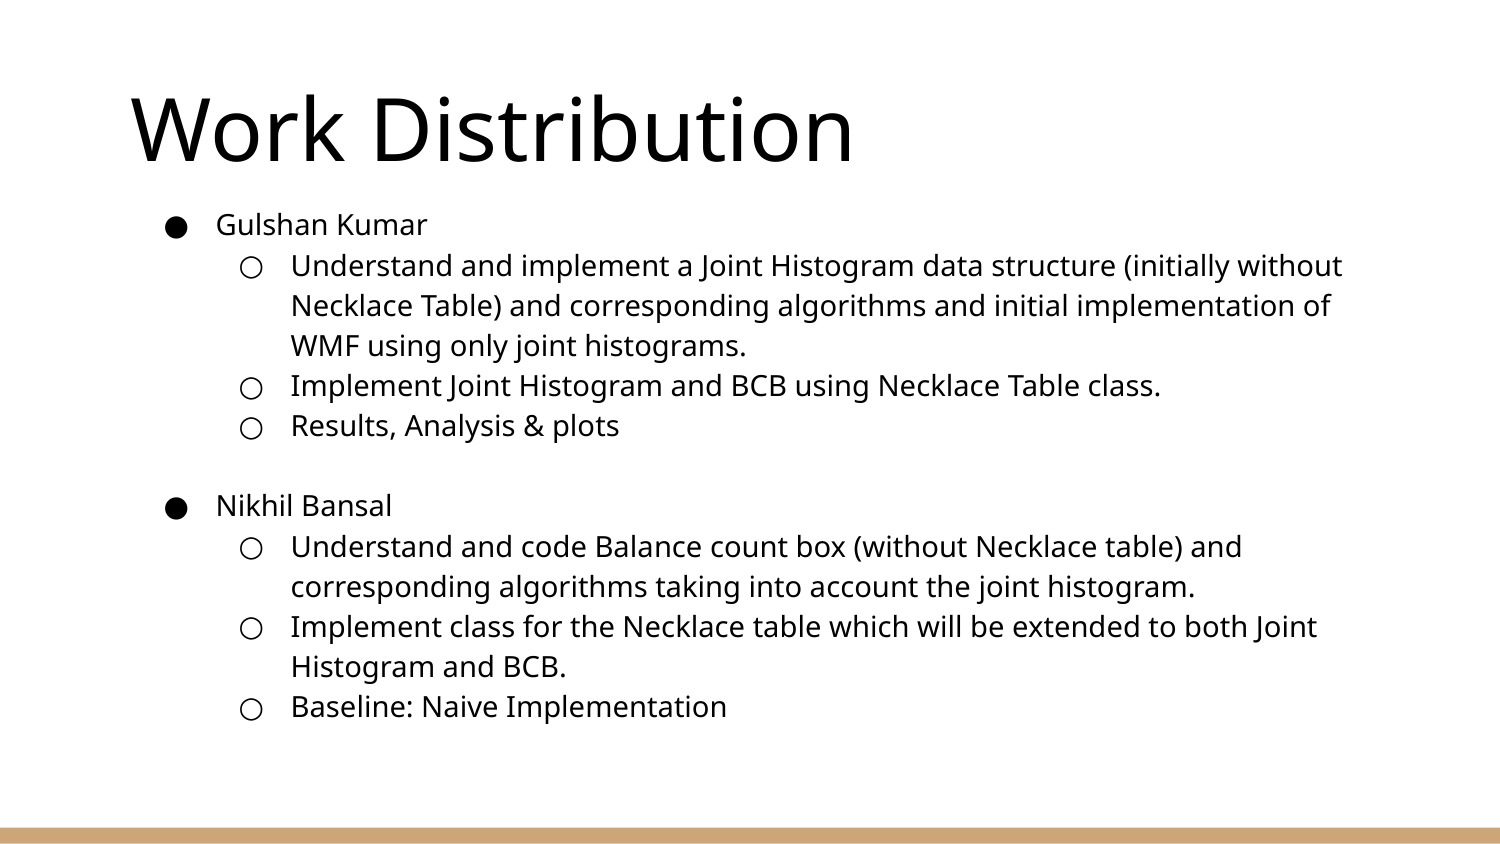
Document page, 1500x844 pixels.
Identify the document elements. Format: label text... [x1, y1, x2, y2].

title Work Distribution [115, 64, 1368, 195]
list Gulshan Kumar Understand and implement a Joint Histogram data structure (initially without Necklace Table) and corresponding algorithms and initial implementation of WMF using only joint histograms. Implement Joint Histogram and BCB using Necklace Table class. Results, Analysis & plots Nikhil Bansal Understand and code Balance count box (without Necklace table) and corresponding algorithms taking into account the joint histogram. Implement class for the Necklace table which will be extended to both Joint Histogram and BCB. Baseline: Naive Implementation [125, 186, 1368, 735]
